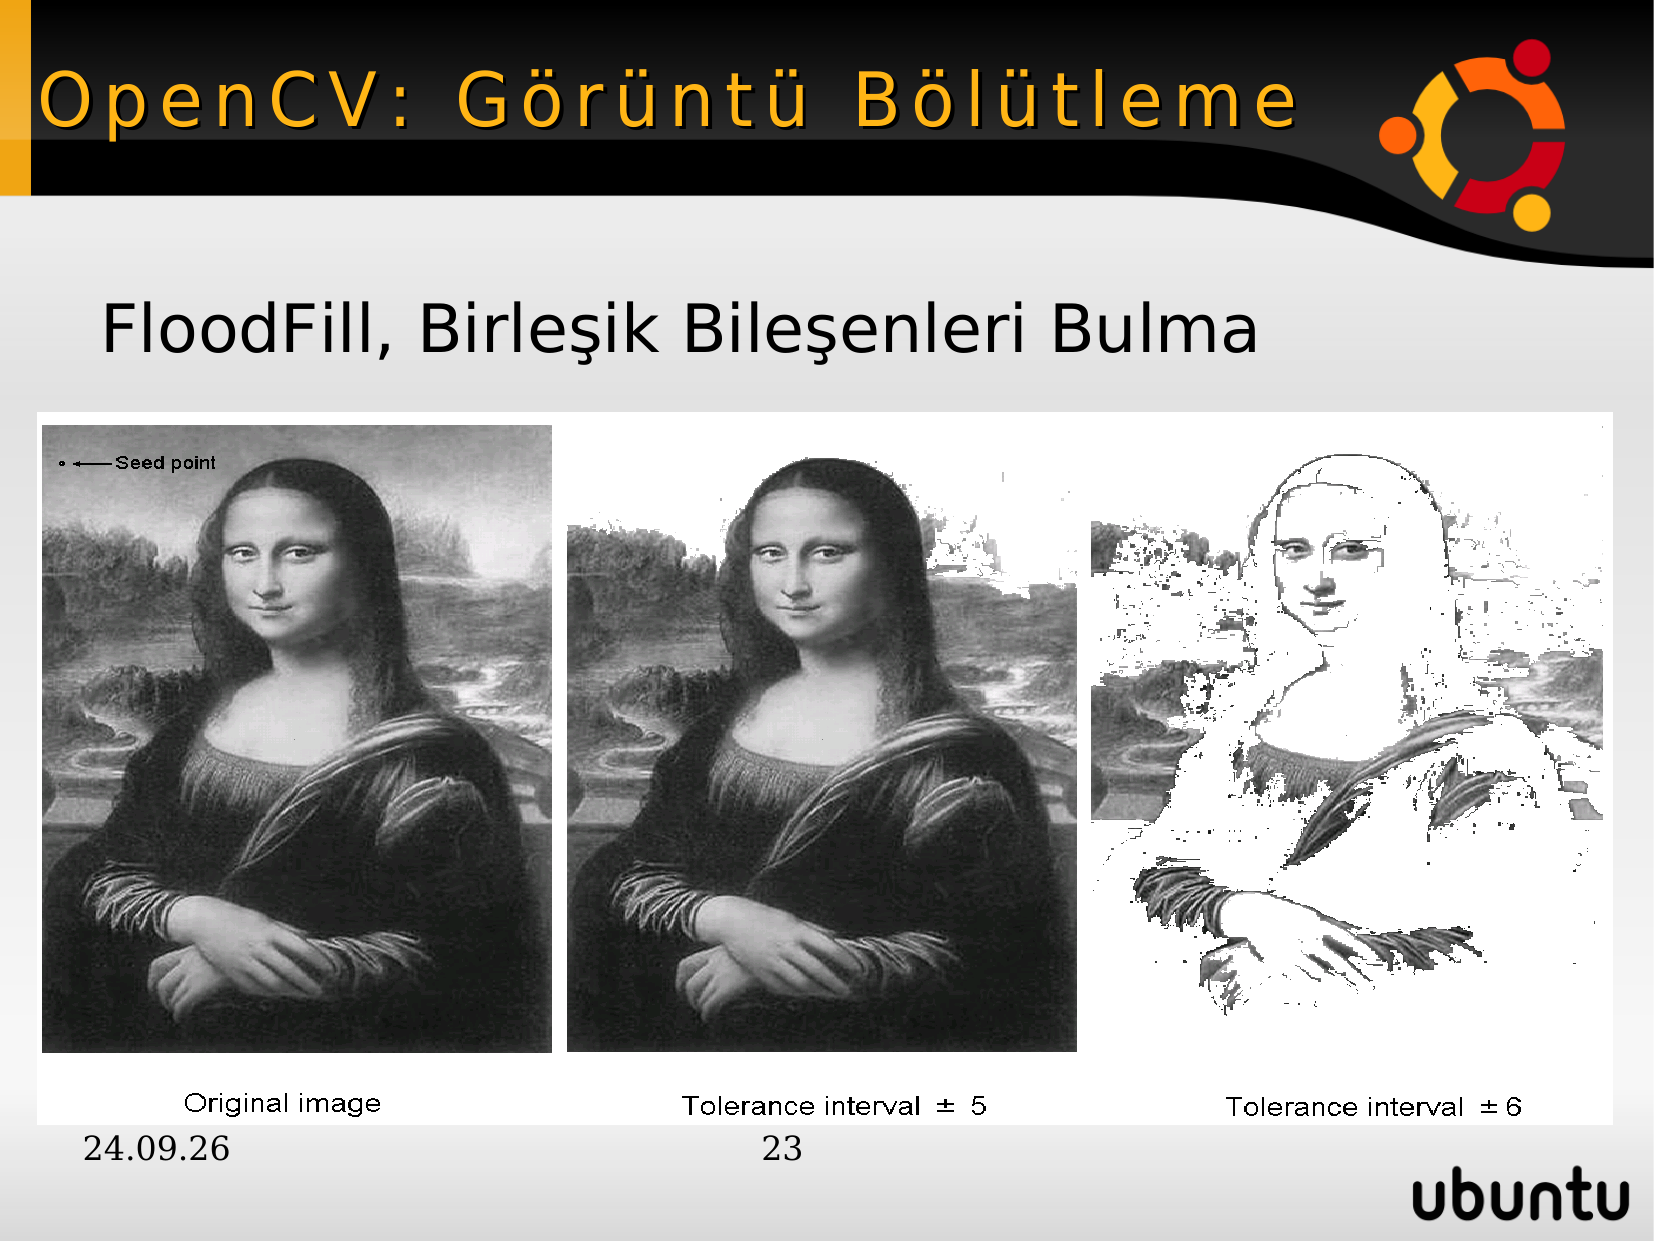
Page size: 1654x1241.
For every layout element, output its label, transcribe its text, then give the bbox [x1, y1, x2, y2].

list FloodFill, Birleşik Bileşenleri Bulma [82, 290, 1613, 412]
picture [0, 0, 1654, 1241]
title OpenCV: Görüntü Bölütleme [37, 33, 1351, 167]
